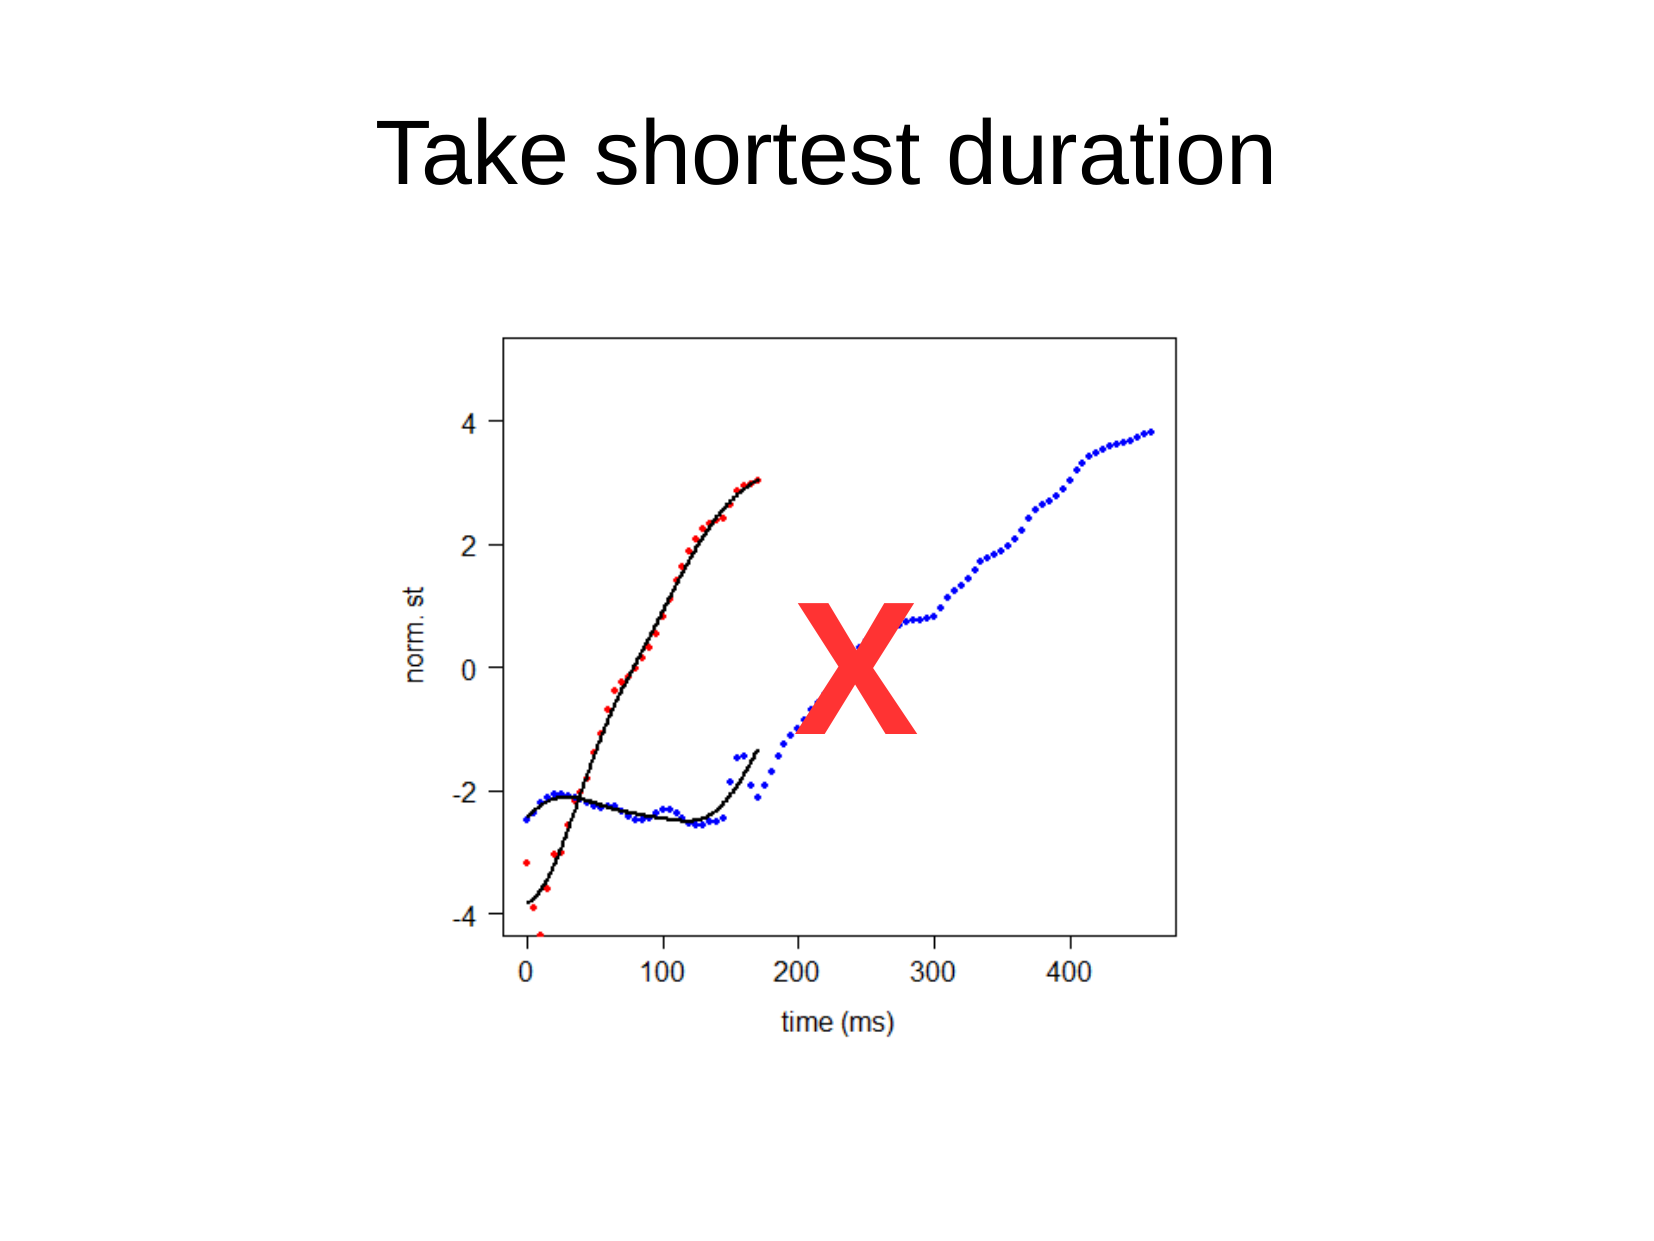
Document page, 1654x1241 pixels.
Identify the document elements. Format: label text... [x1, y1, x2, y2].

picture [401, 236, 1229, 1063]
text_box X [780, 531, 953, 805]
title Take shortest duration [82, 49, 1571, 257]
